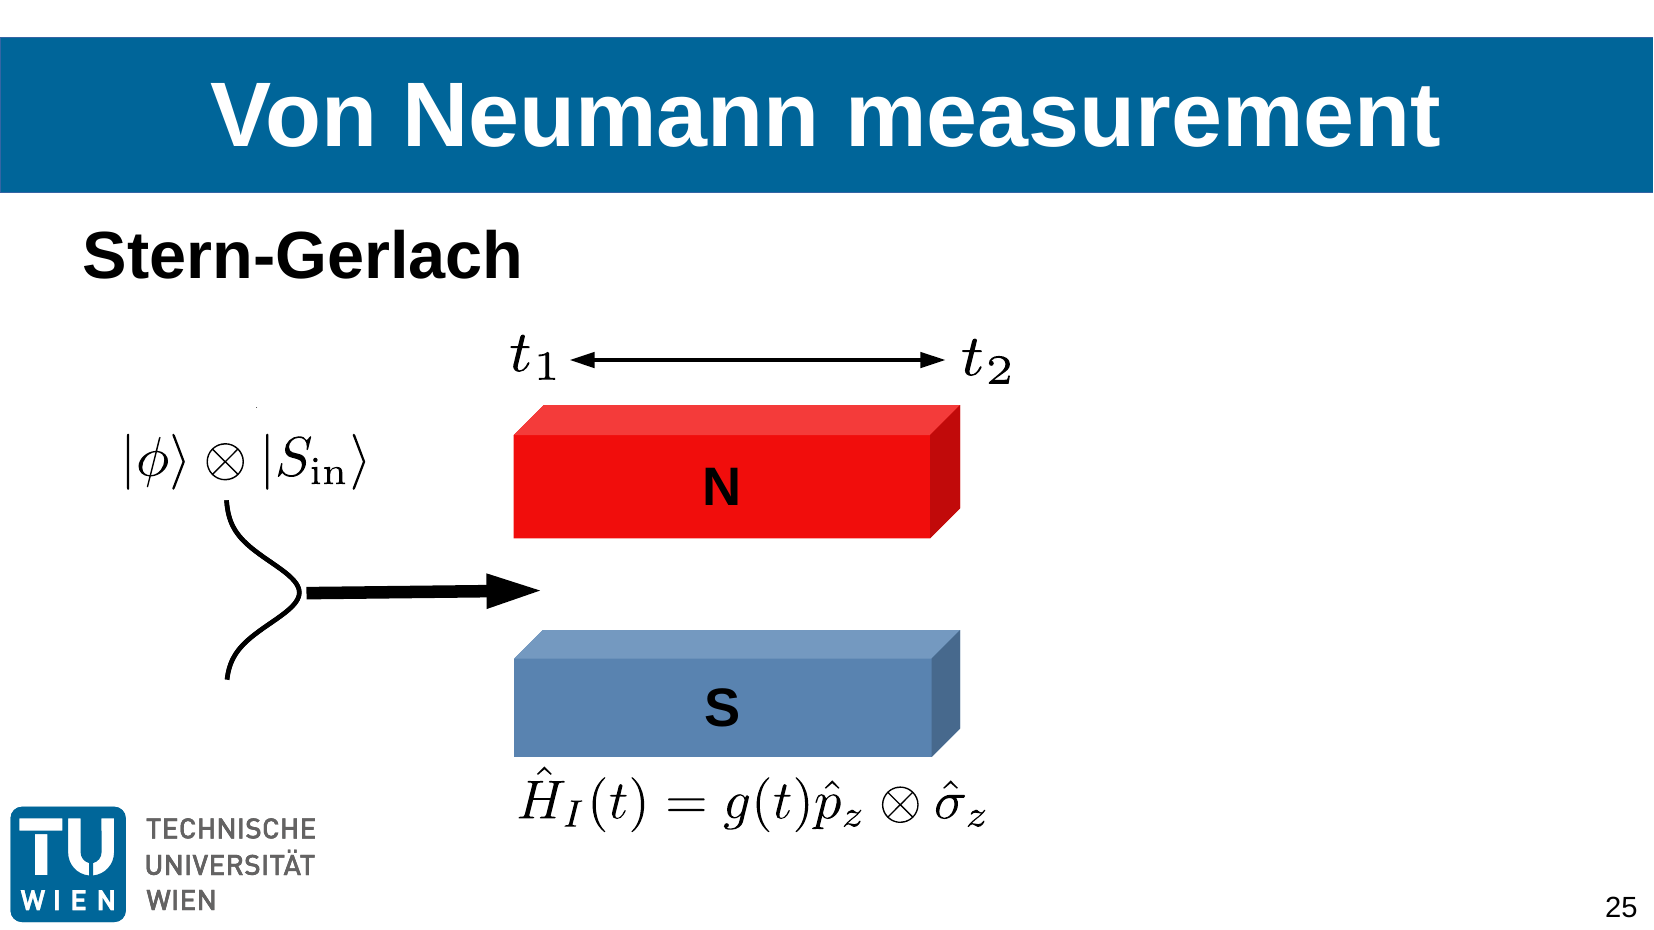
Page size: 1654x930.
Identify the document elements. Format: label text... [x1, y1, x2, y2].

picture [960, 315, 1021, 395]
text_box N [513, 436, 930, 539]
picture [503, 765, 991, 841]
text_box Amplitude square [513, 405, 959, 436]
picture [113, 407, 382, 692]
list Stern-Gerlach [82, 217, 1571, 301]
picture [505, 330, 556, 391]
text_box S [514, 659, 931, 757]
title Von Neumann measurement [0, 37, 1653, 193]
text_box Real part [514, 630, 959, 659]
